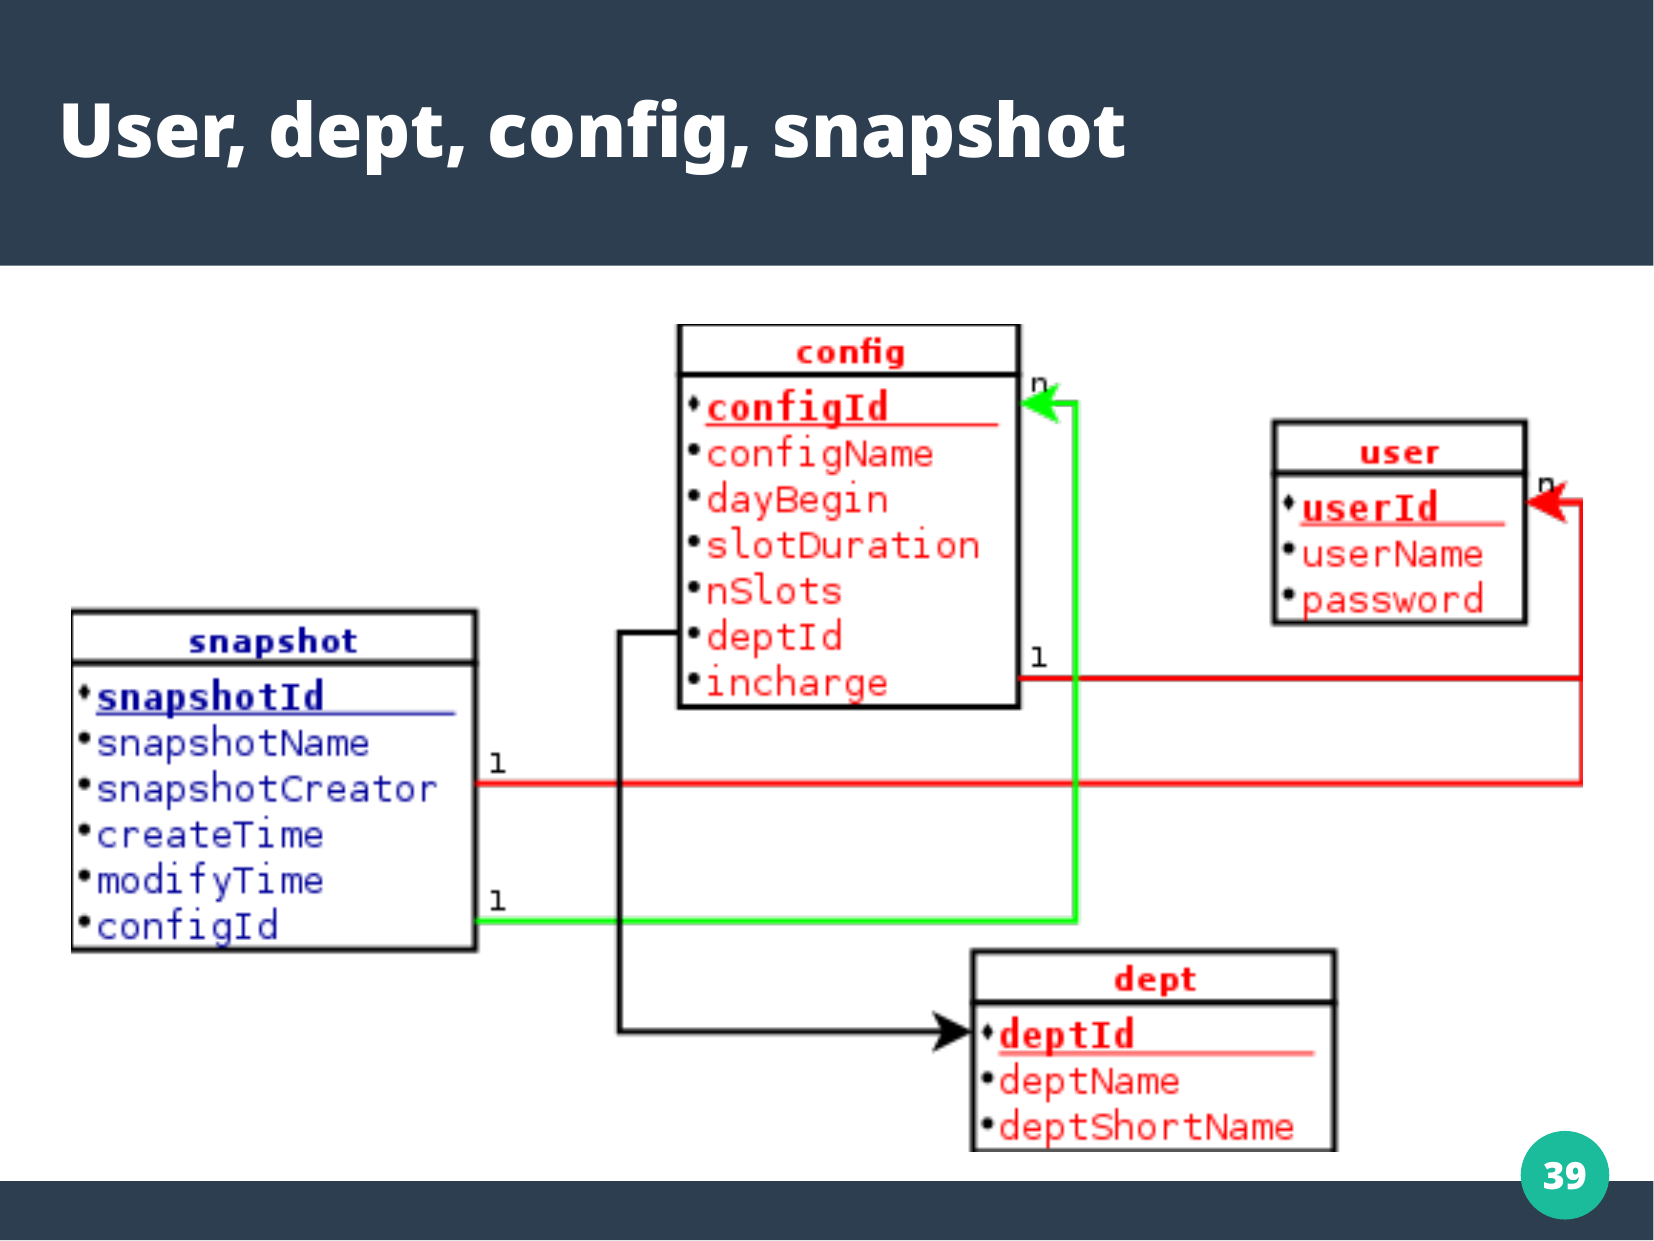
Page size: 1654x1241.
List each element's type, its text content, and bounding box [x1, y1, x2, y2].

picture [71, 324, 1583, 1152]
title User, dept, config, snapshot [59, 49, 1595, 207]
